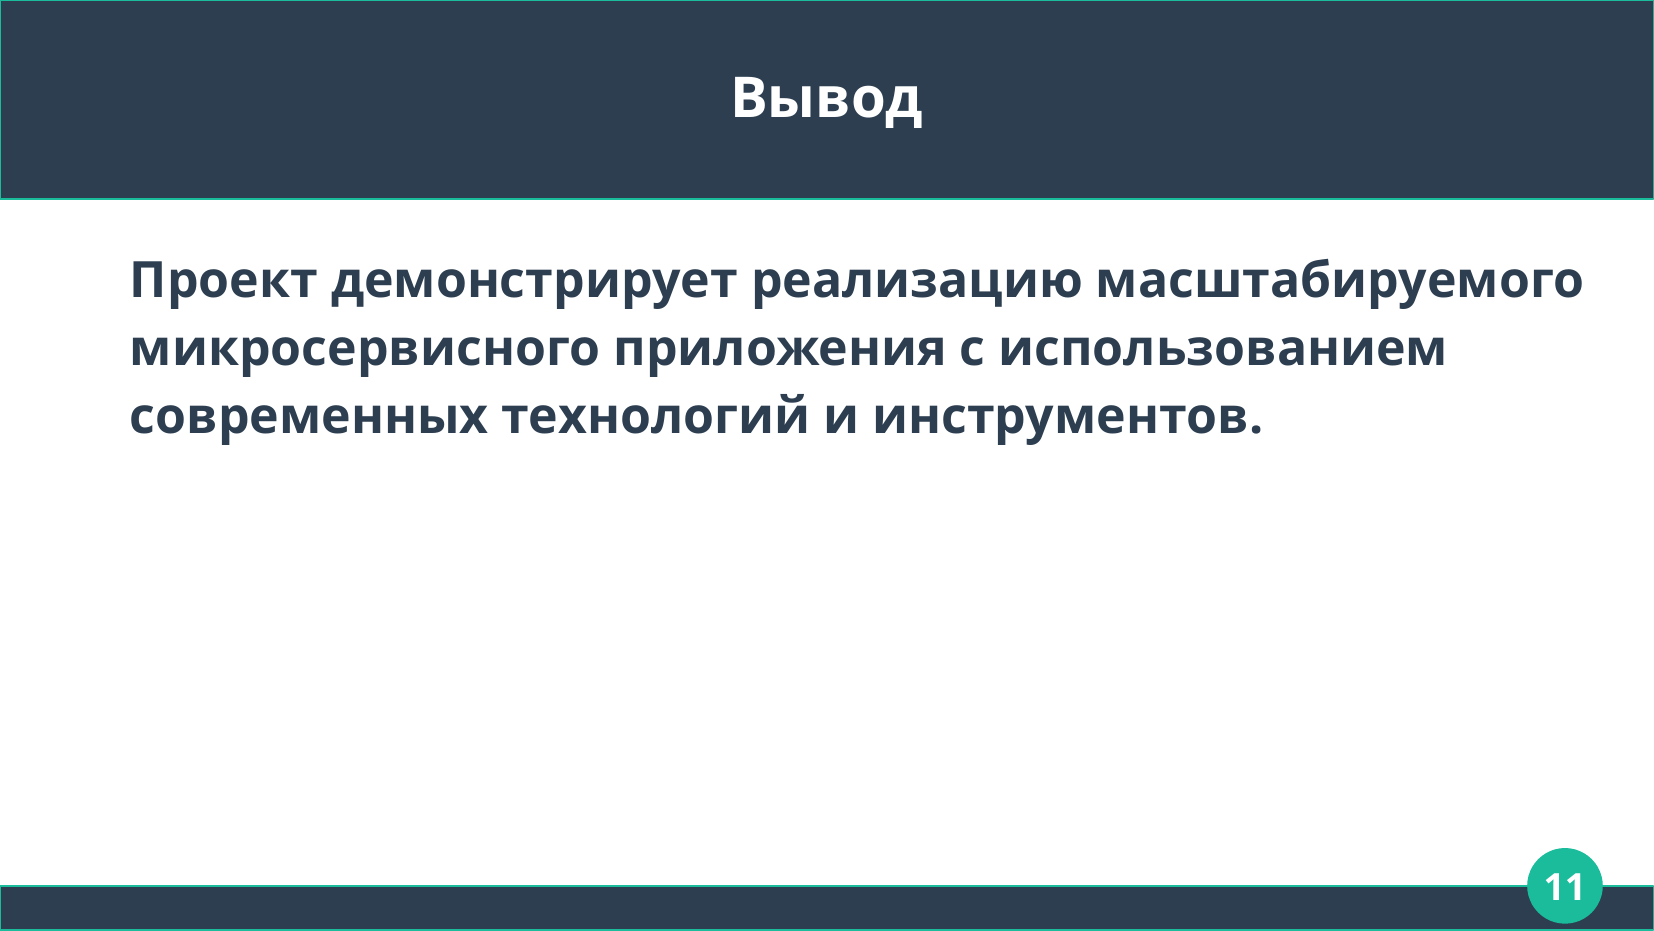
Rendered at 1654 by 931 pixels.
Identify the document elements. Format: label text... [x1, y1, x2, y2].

title Вывод [59, 37, 1595, 155]
list Проект демонстрирует реализацию масштабируемого микросервисного приложения с использованием современных технологий и инструментов. [59, 243, 1595, 864]
